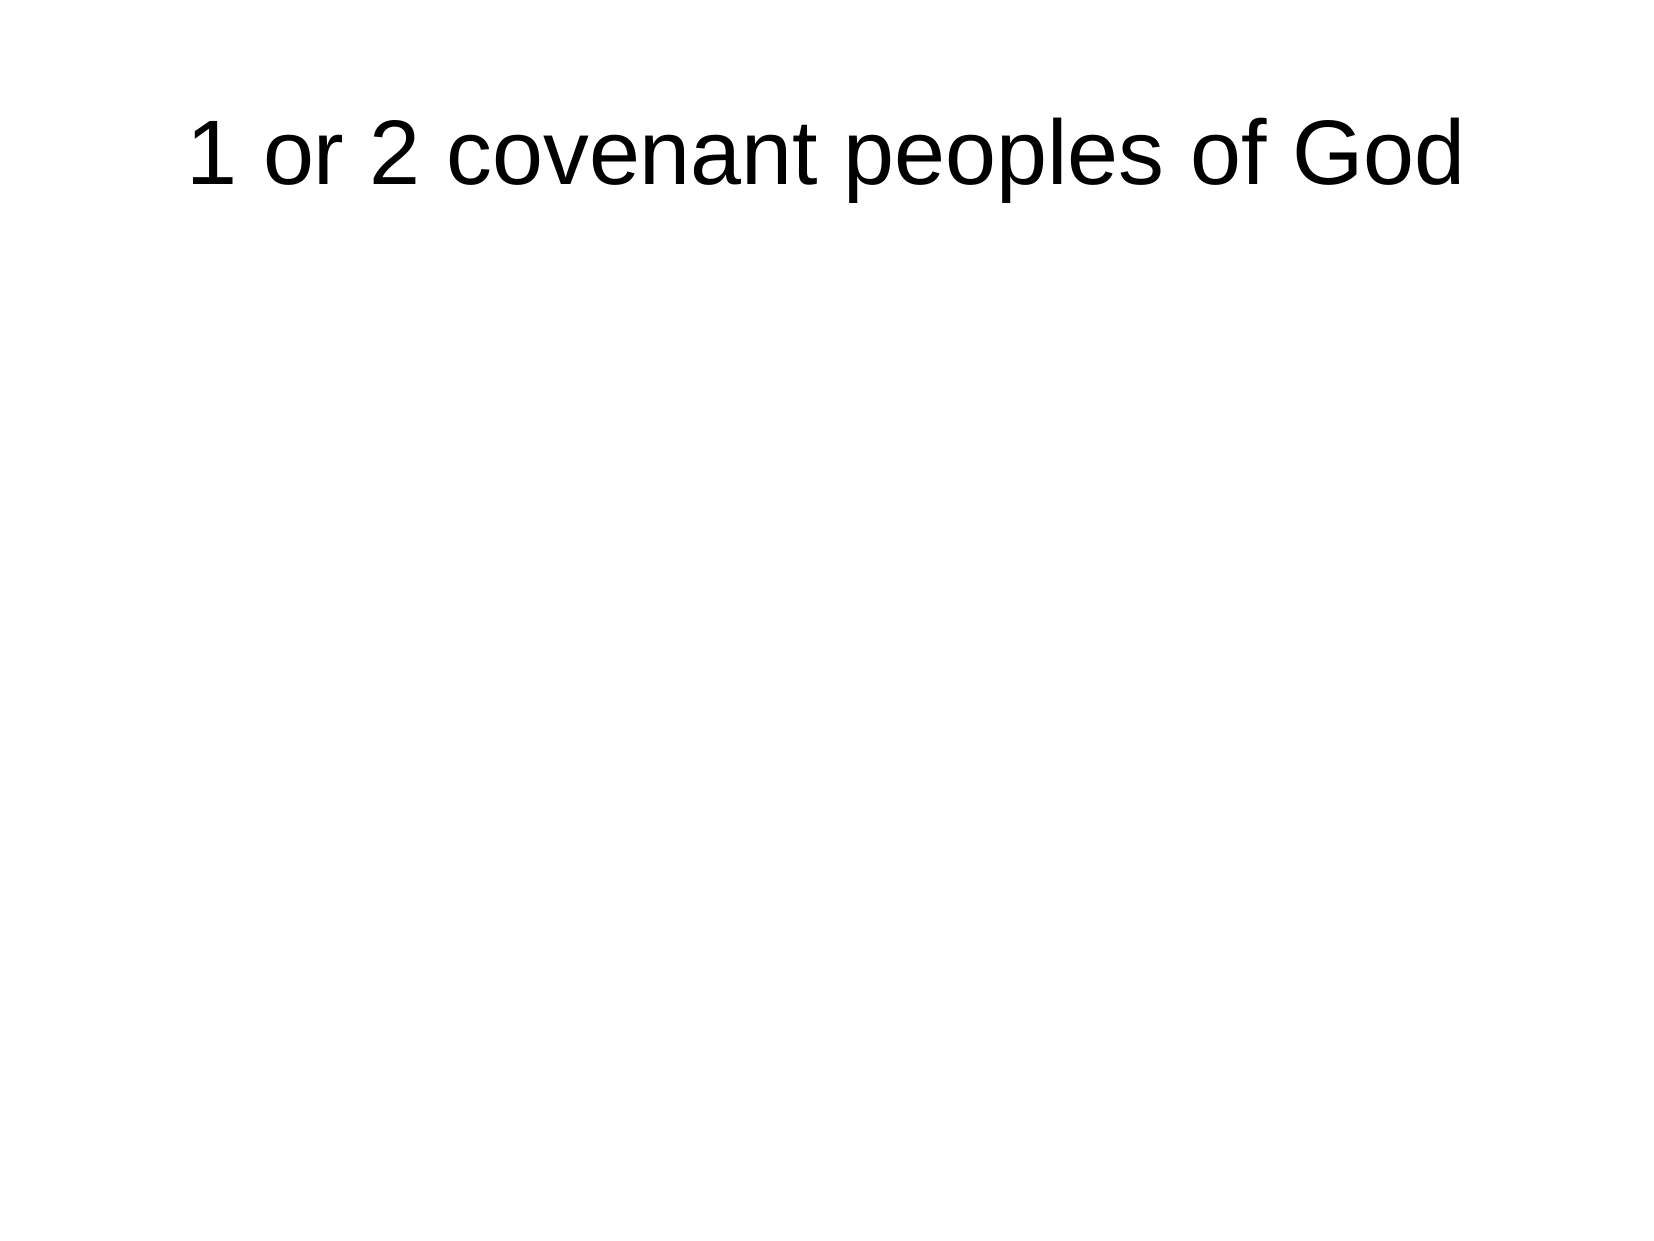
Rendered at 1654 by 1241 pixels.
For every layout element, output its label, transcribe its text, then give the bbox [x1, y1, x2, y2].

title 1 or 2 covenant peoples of God [82, 49, 1571, 257]
